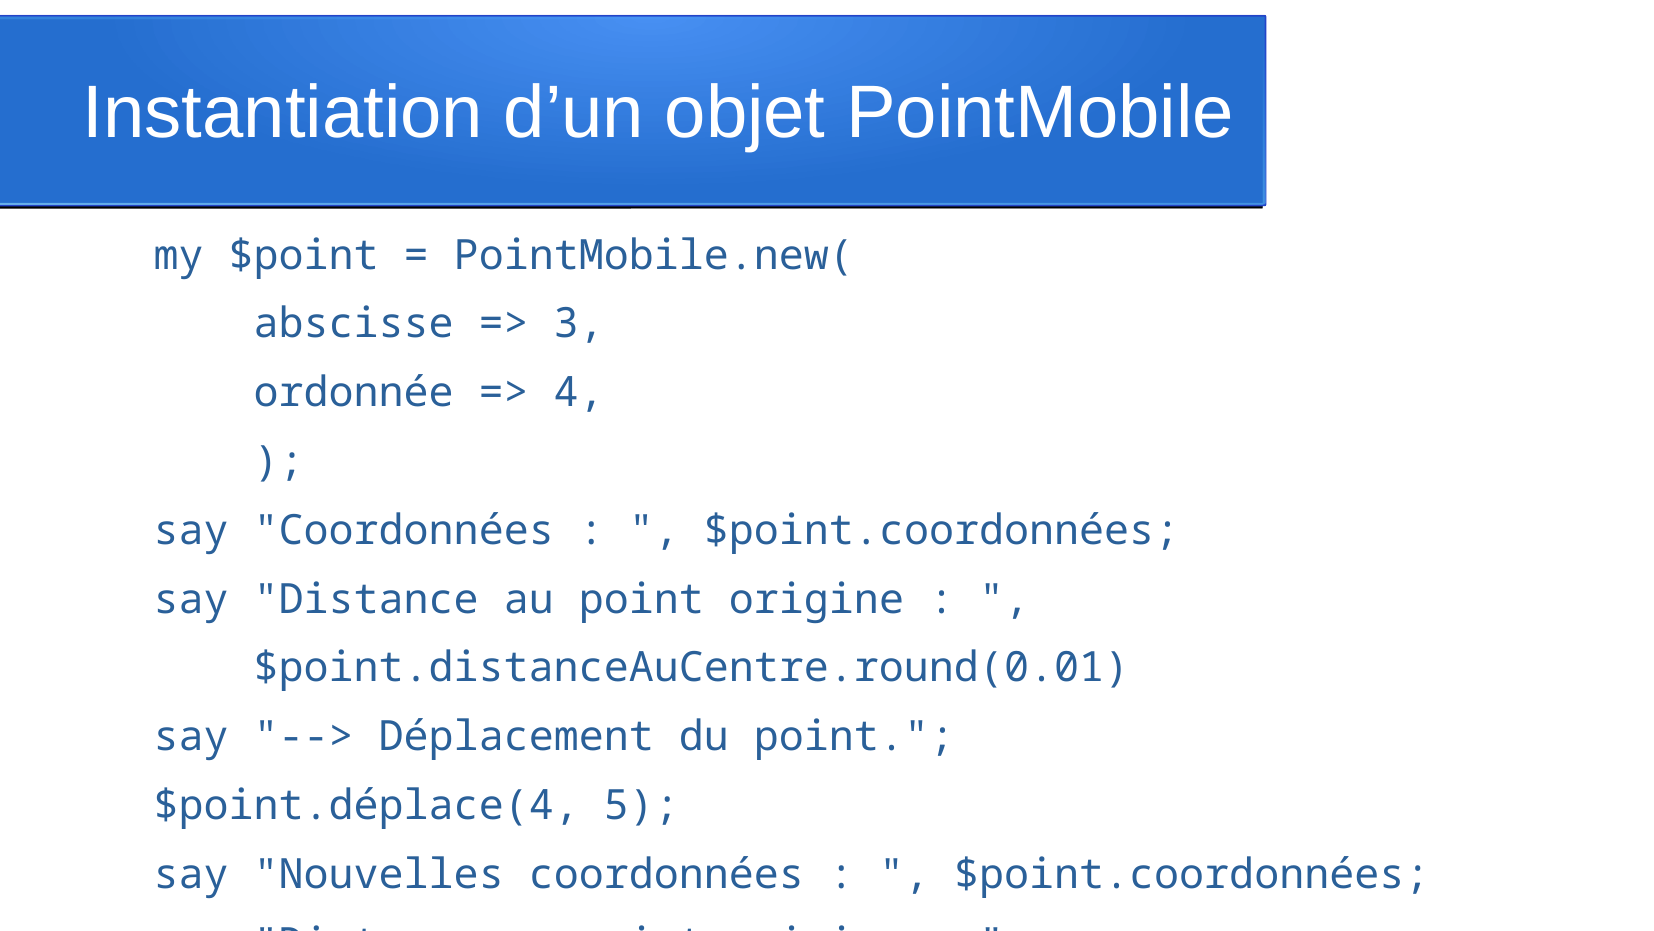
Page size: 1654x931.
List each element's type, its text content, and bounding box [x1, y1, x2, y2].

list my $point = PointMobile.new( abscisse => 3, ordonnée => 4, ); say "Coordonnées : ", $point.coordonnées; say "Distance au point origine : ", $point.distanceAuCentre.round(0.01) say "--> Déplacement du point."; $point.déplace(4, 5); say "Nouvelles coordonnées : ", $point.coordonnées; say "Distance au point origine : ", [82, 224, 1571, 804]
title Instantiation d’un objet PointMobile [82, 29, 1252, 196]
picture [0, 13, 1270, 212]
